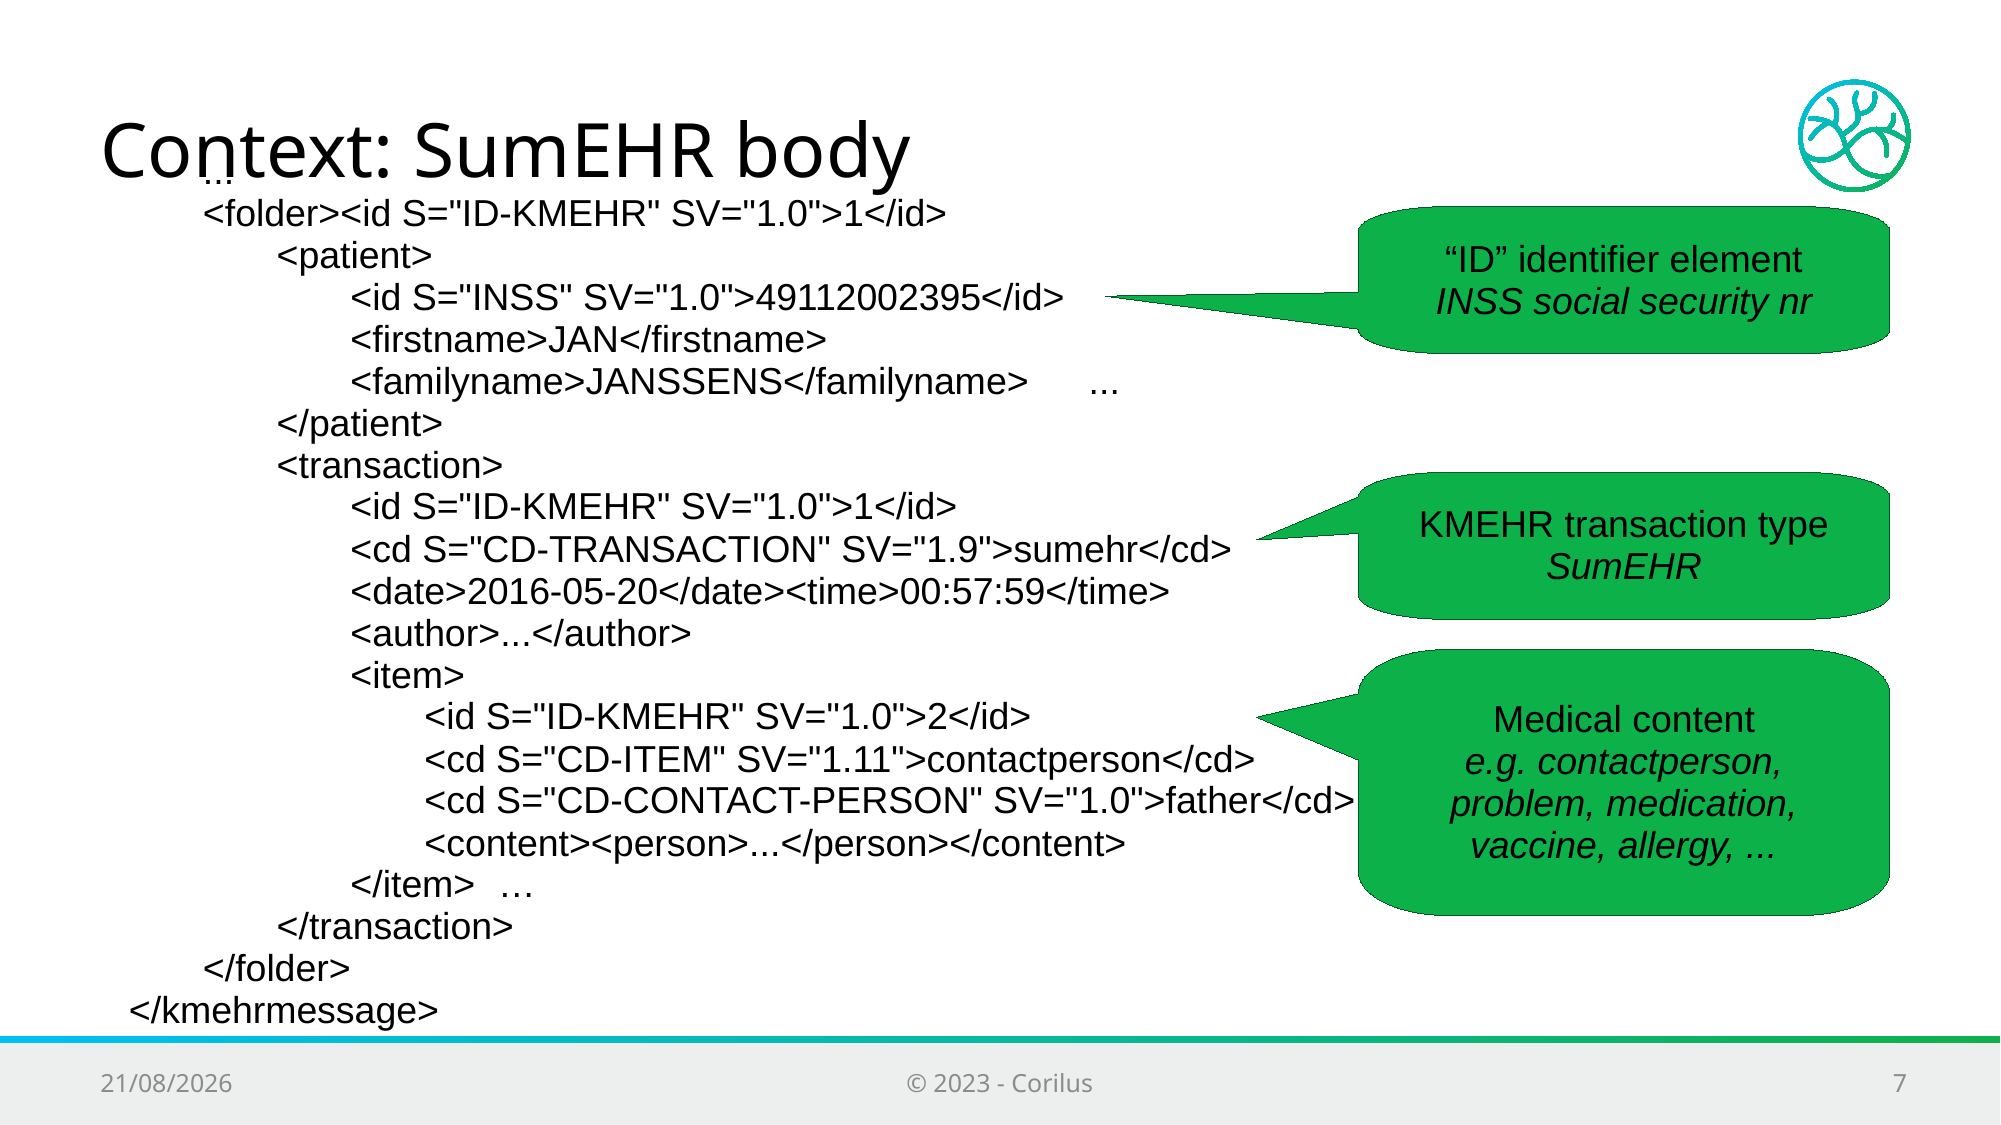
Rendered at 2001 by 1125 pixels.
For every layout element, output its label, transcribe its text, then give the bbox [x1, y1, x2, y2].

title Context: SumEHR body [100, 59, 1908, 237]
text_box “ID” identifier element INSS social security nr [1105, 206, 1890, 354]
text_box Medical content e.g. contactperson, problem, medication, vaccine, allergy, ... [1256, 649, 1890, 916]
text_box KMEHR transaction type SumEHR [1256, 472, 1890, 620]
text_box ... <folder><id S="ID-KMEHR" SV="1.0">1</id> <patient> <id S="INSS" SV="1.0">49112002395</id> <firstname>JAN</firstname> <familyname>JANSSENS</familyname> ... </patient> <transaction> <id S="ID-KMEHR" SV="1.0">1</id> <cd S="CD-TRANSACTION" SV="1.9">sumehr</cd> <date>2016-05-20</date><time>00:57:59</time> <author>...</author> <item> <id S="ID-KMEHR" SV="1.0">2</id> <cd S="CD-ITEM" SV="1.11">contactperson</cd> <cd S="CD-CONTACT-PERSON" SV="1.0">father</cd> <content><person>...</person></content> </item> … </transaction> </folder> </kmehrmessage> [114, 142, 1890, 1040]
